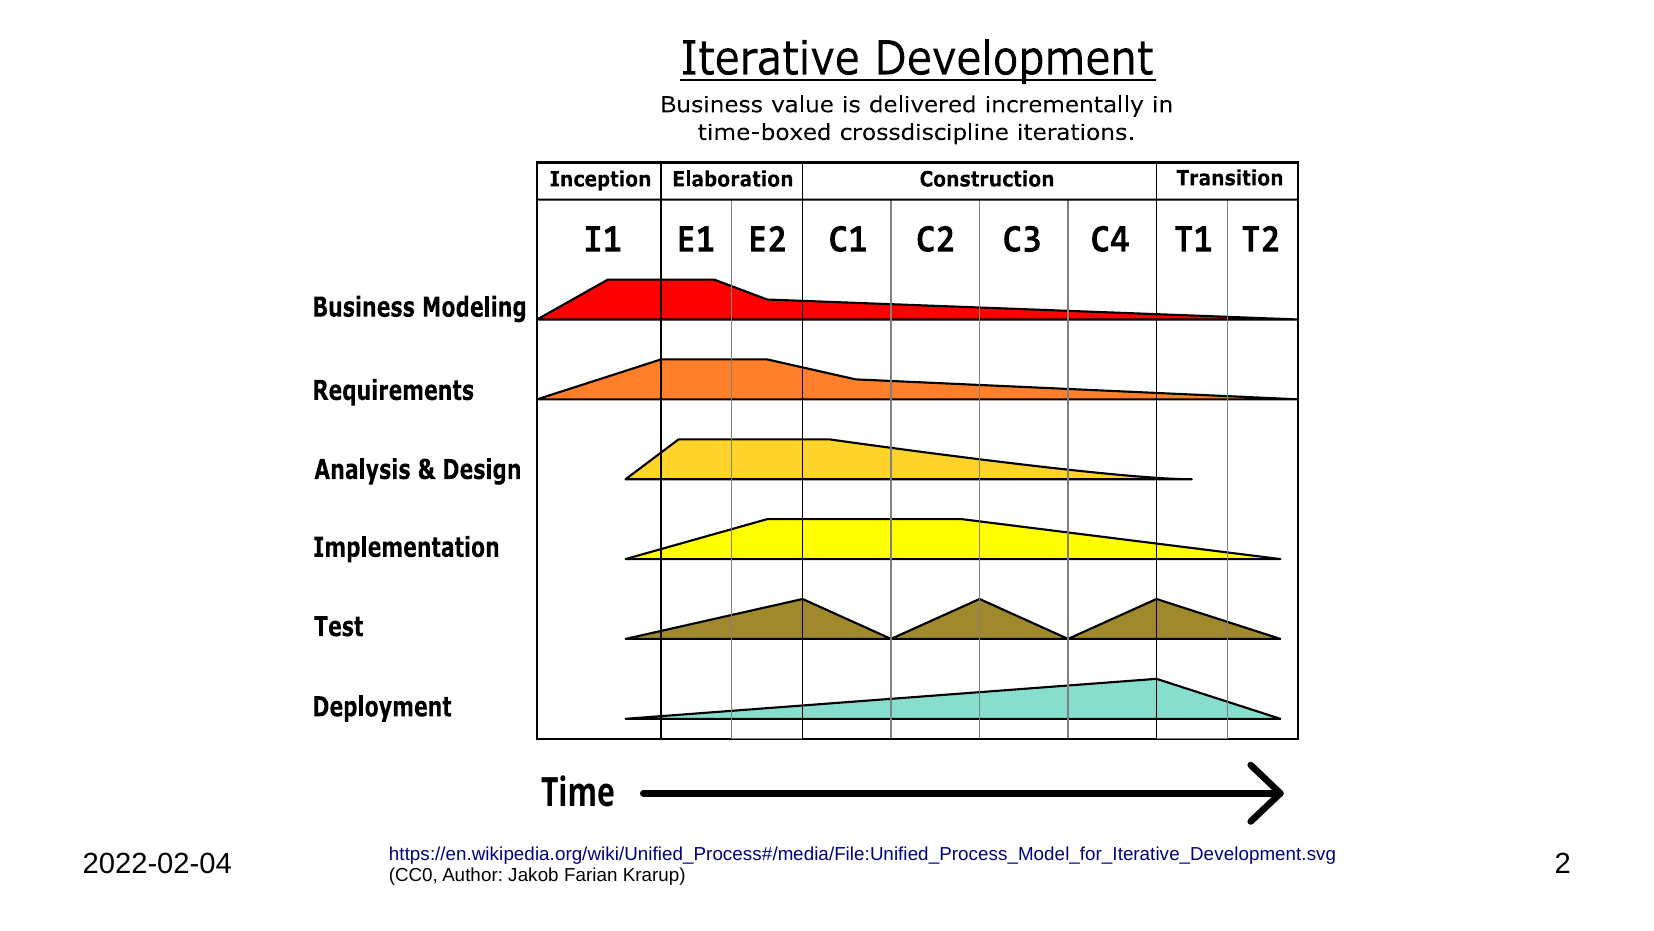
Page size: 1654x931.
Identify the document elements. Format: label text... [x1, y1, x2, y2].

picture [271, 0, 1323, 839]
text_box https://en.wikipedia.org/wiki/Unified_Process#/media/File:Unified_Process_Model_for_Iterative_Development.svg (CC0, Author: Jakob Farian Krarup) [374, 835, 1367, 895]
